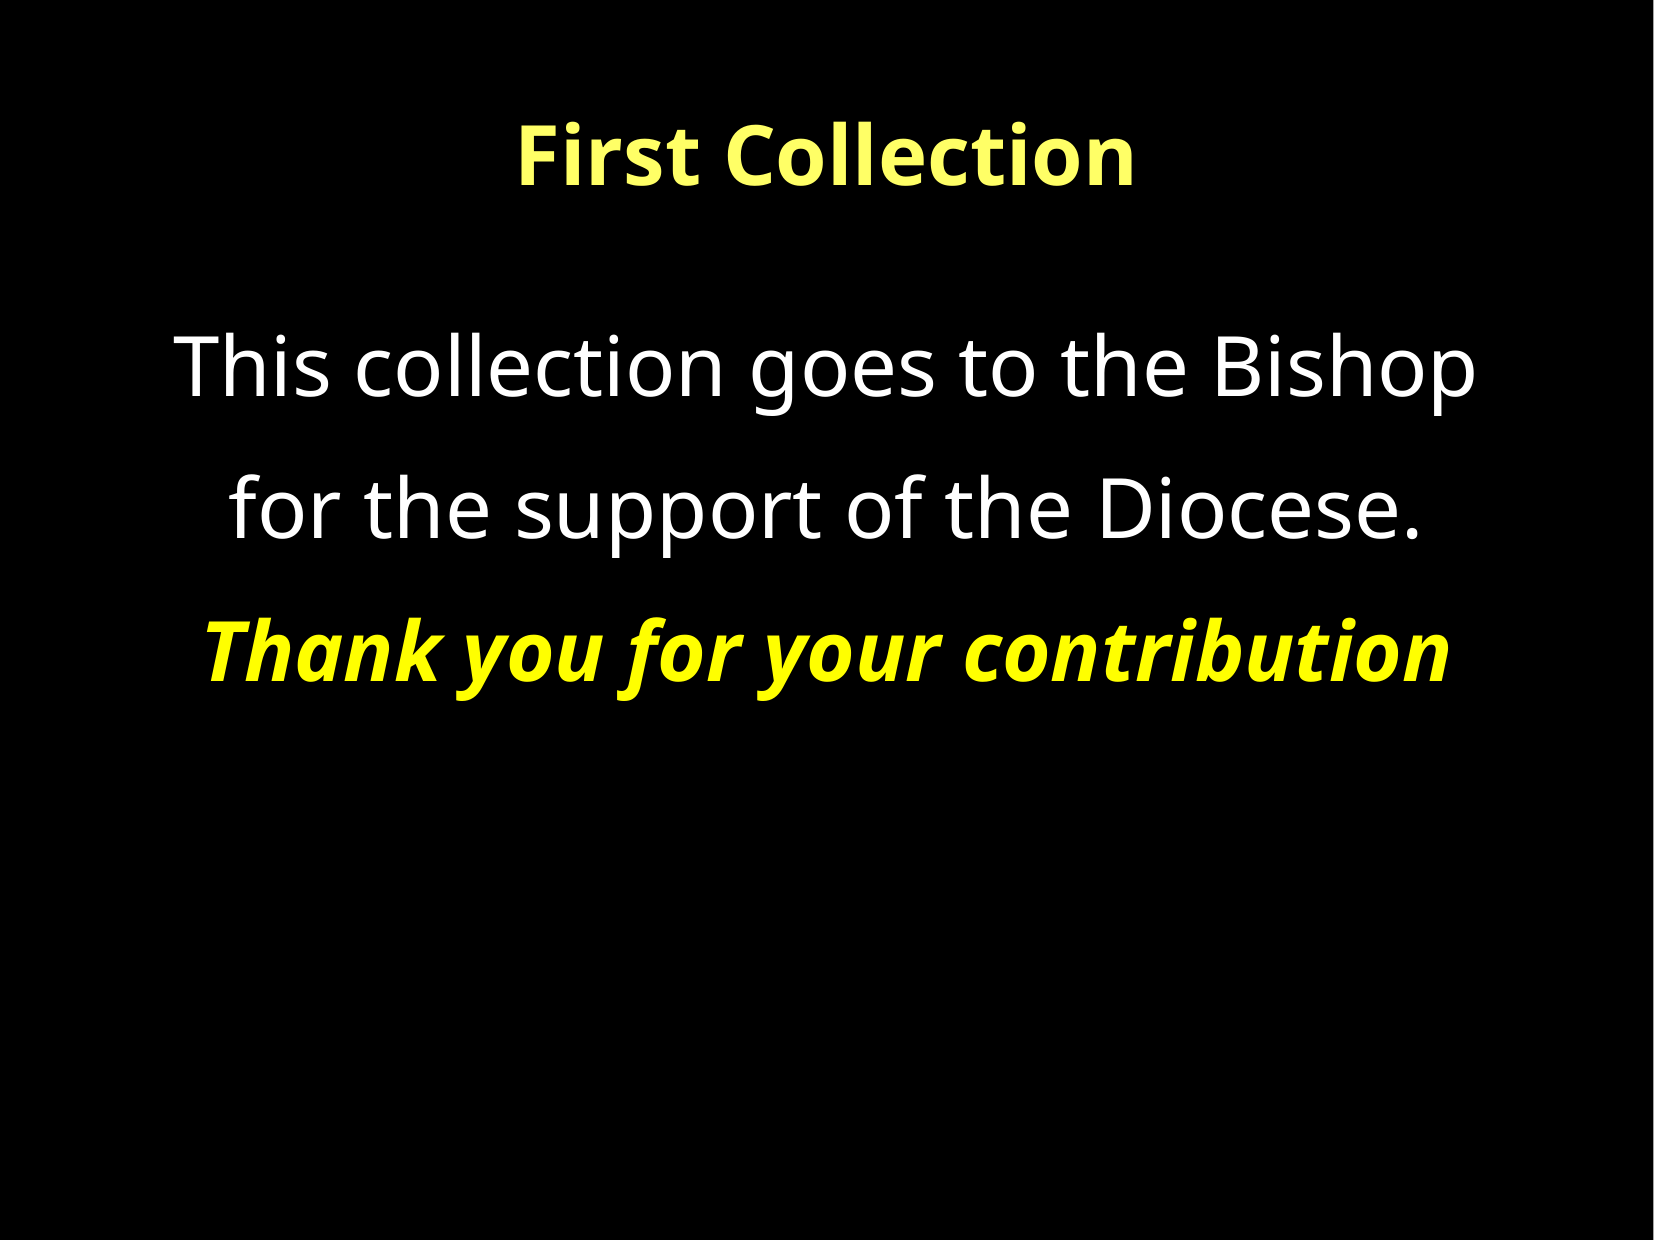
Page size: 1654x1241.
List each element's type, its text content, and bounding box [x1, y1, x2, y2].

list This collection goes to the Bishop for the support of the Diocese. Thank you for your contribution [0, 307, 1654, 1229]
title First Collection [82, 49, 1571, 257]
